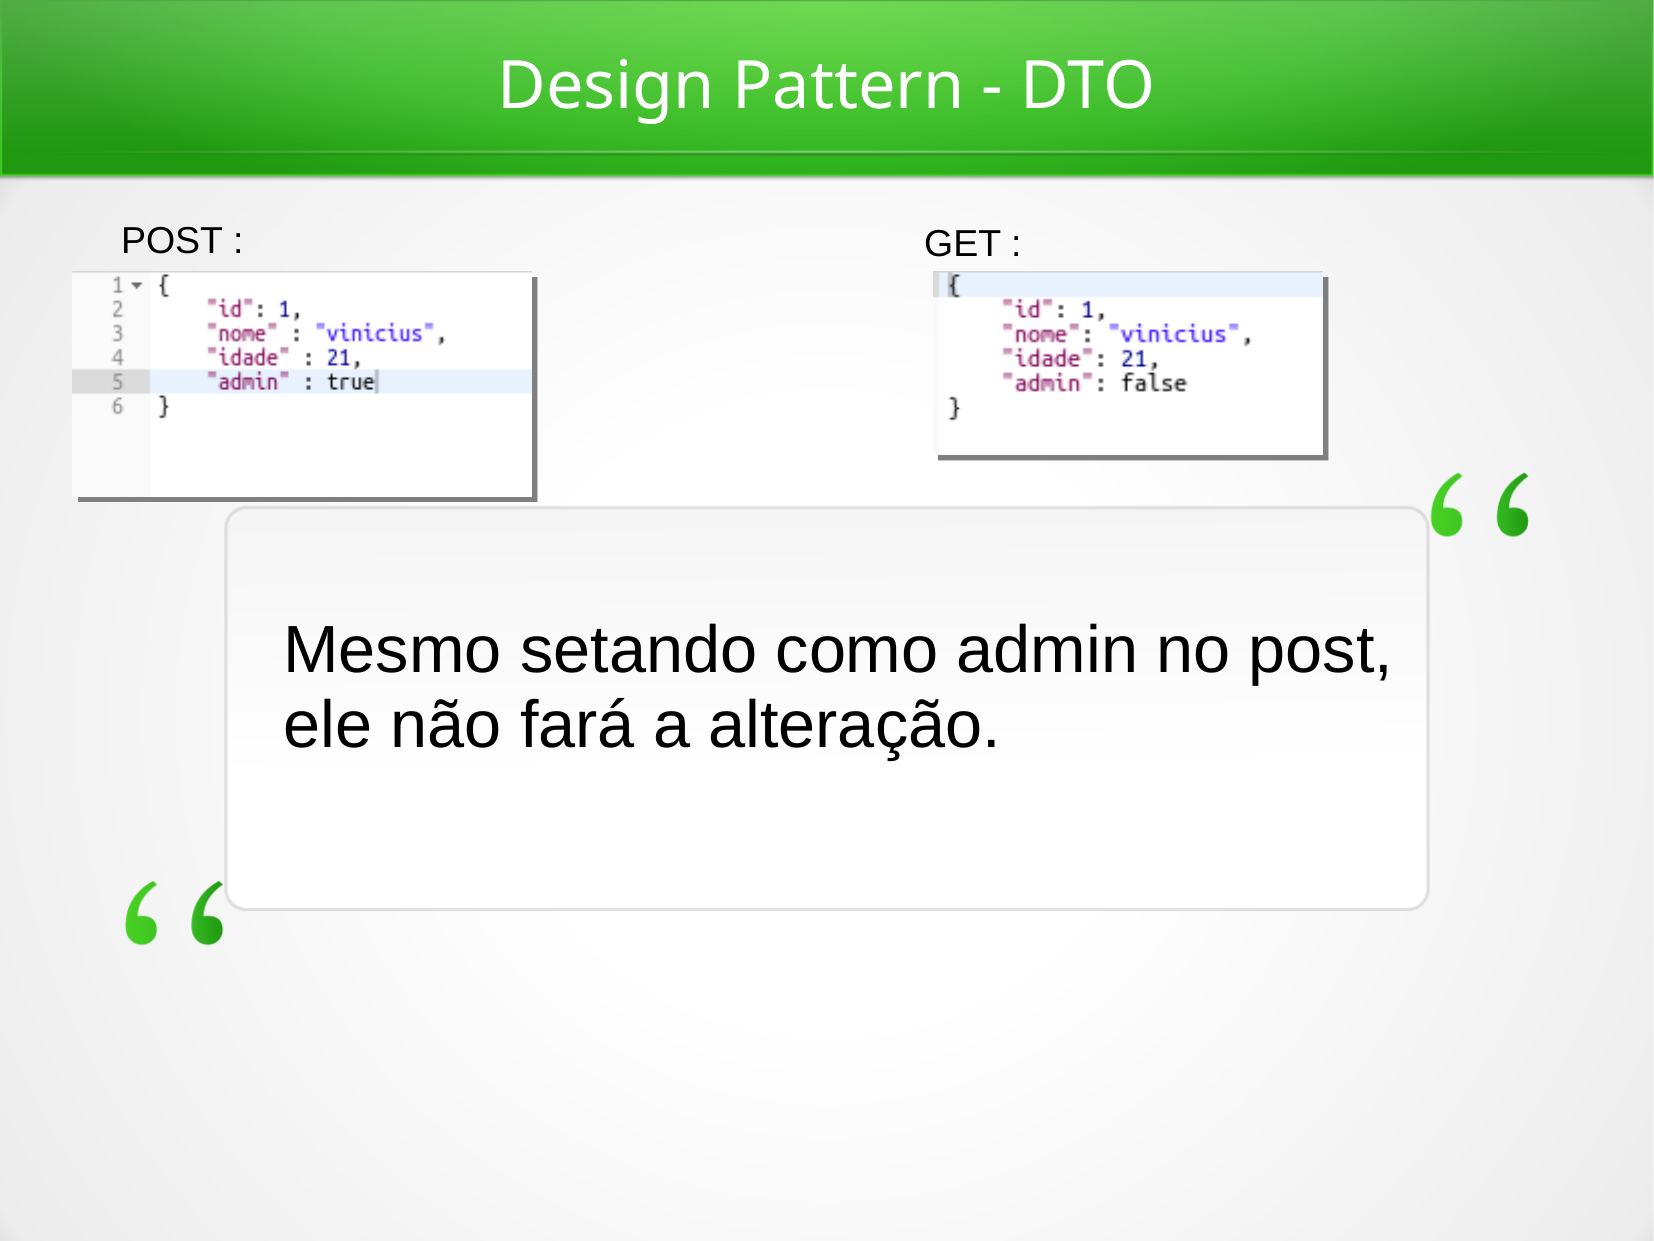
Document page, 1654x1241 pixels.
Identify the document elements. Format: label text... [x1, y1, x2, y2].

picture [0, 0, 1654, 1241]
text_box POST : [106, 212, 259, 270]
title Design Pattern - DTO [82, 11, 1571, 154]
text_box GET : [909, 214, 1037, 272]
list Mesmo setando como admin no post, ele não fará a alteração. [212, 507, 1418, 910]
